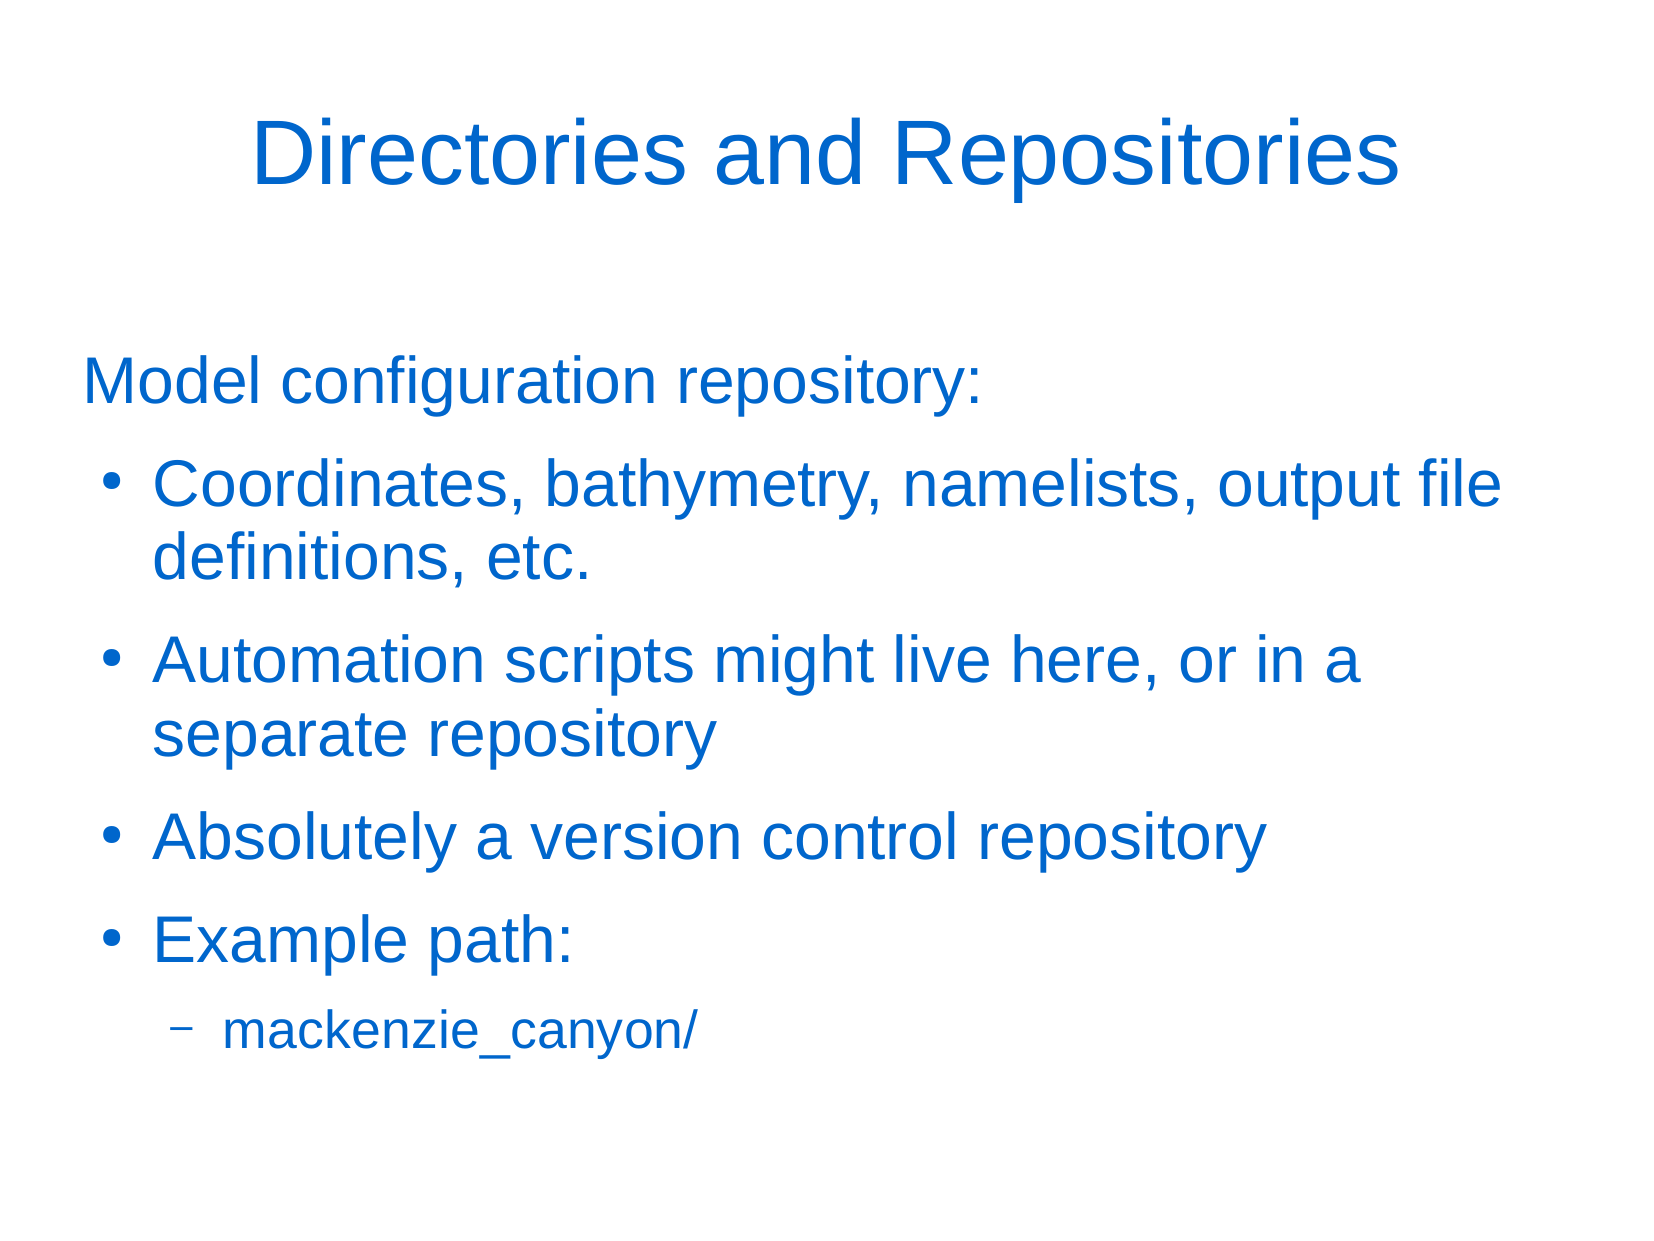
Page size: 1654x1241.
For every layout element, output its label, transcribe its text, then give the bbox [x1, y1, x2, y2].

list Model configuration repository: Coordinates, bathymetry, namelists, output file definitions, etc. Automation scripts might live here, or in a separate repository Absolutely a version control repository Example path: mackenzie_canyon/ [82, 343, 1571, 1063]
title Directories and Repositories [82, 49, 1571, 257]
